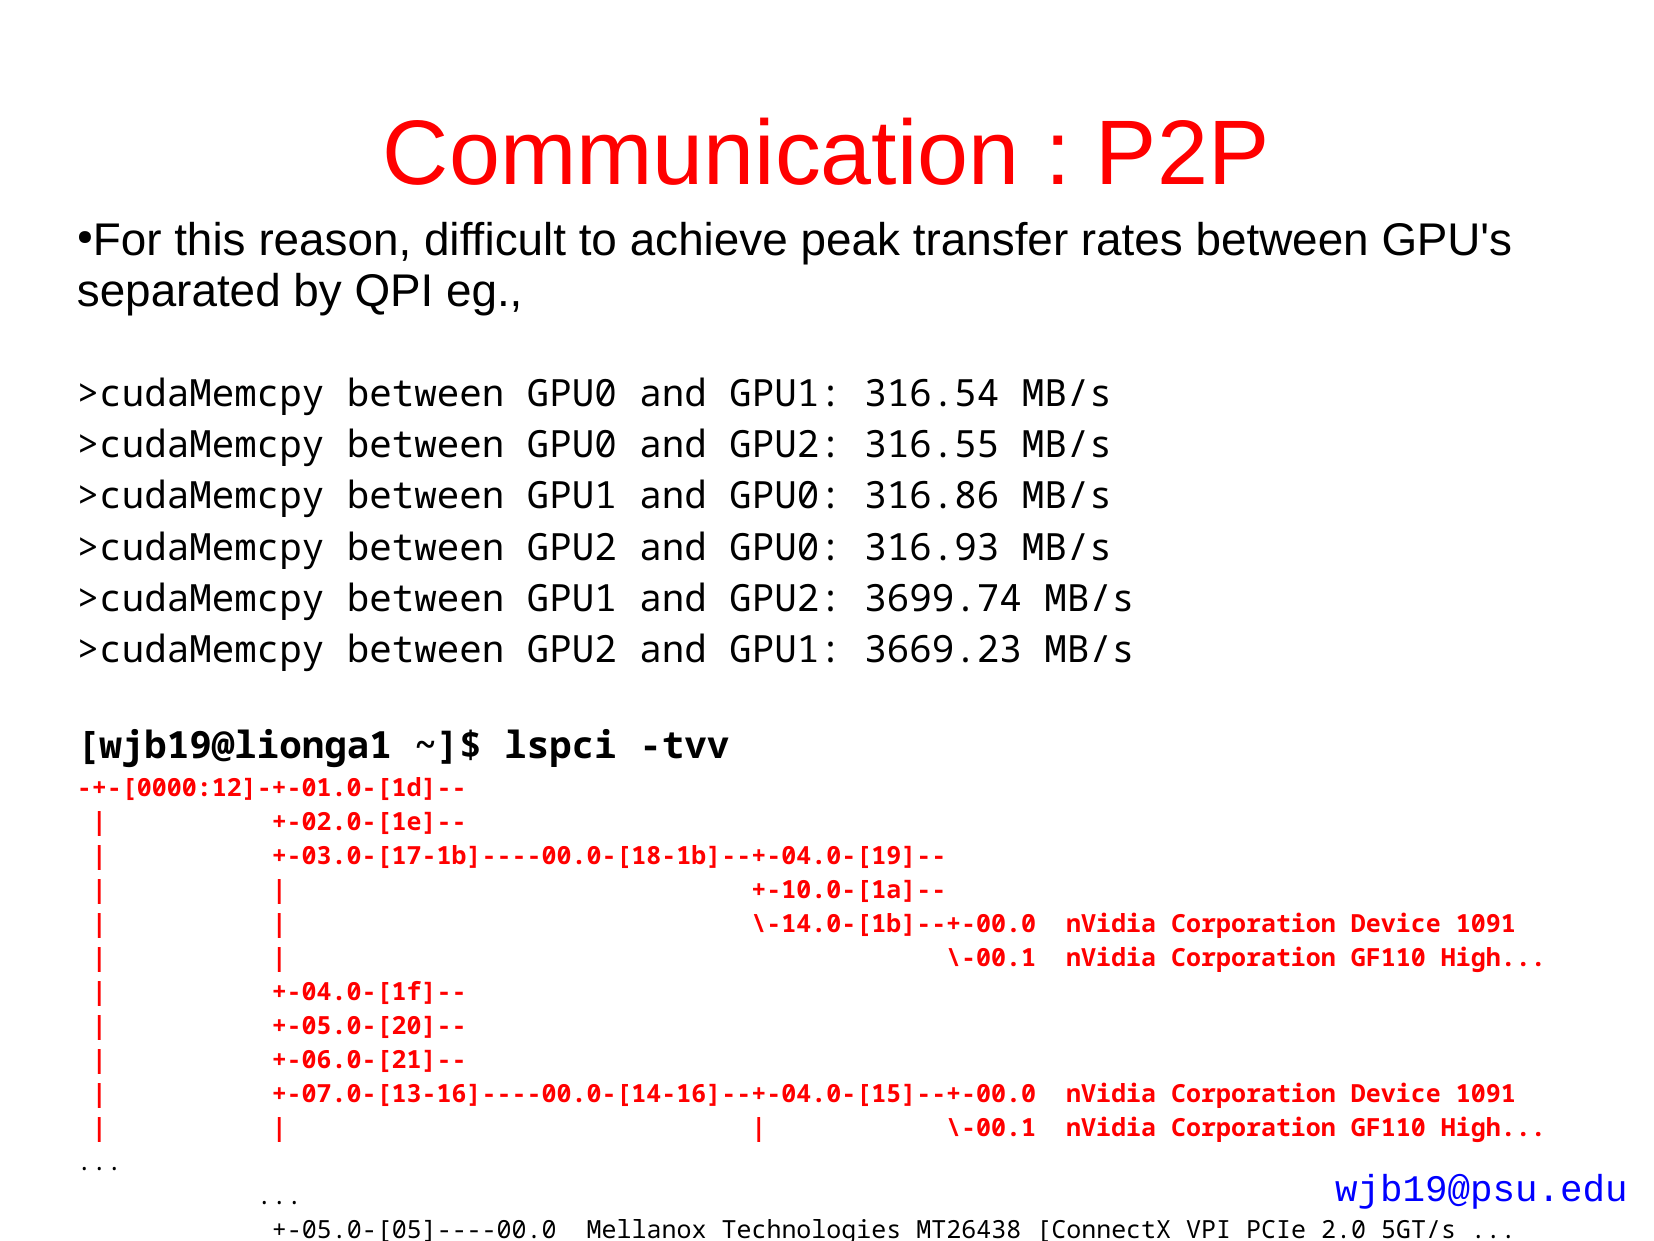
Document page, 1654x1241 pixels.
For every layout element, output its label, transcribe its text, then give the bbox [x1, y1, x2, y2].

text_box wjb19@psu.edu [1320, 1162, 1643, 1220]
title Communication : P2P [82, 49, 1571, 257]
subtitle For this reason, difficult to achieve peak transfer rates between GPU's separated by QPI eg., >cudaMemcpy between GPU0 and GPU1: 316.54 MB/s >cudaMemcpy between GPU0 and GPU2: 316.55 MB/s >cudaMemcpy between GPU1 and GPU0: 316.86 MB/s >cudaMemcpy between GPU2 and GPU0: 316.93 MB/s >cudaMemcpy between GPU1 and GPU2: 3699.74 MB/s >cudaMemcpy between GPU2 and GPU1: 3669.23 MB/s [wjb19@lionga1 ~]$ lspci -tvv -+-[0000:12]-+-01.0-[1d]-- | +-02.0-[1e]-- | +-03.0-[17-1b]----00.0-[18-1b]--+-04.0-[19]-- | | +-10.0-[1a]-- | | \-14.0-[1b]--+-00.0 nVidia Corporation Device 1091 | | \-00.1 nVidia Corporation GF110 High... | +-04.0-[1f]-- | +-05.0-[20]-- | +-06.0-[21]-- | +-07.0-[13-16]----00.0-[14-16]--+-04.0-[15]--+-00.0 nVidia Corporation Device 1091 | | | \-00.1 nVidia Corporation GF110 High... ... ... +-05.0-[05]----00.0 Mellanox Technologies MT26438 [ConnectX VPI PCIe 2.0 5GT/s ... +-06.0-[0e]-- +-07.0-[06-0a]----00.0-[07-0a]--+-04.0-[08]--+-00.0 nVidia Corporation Device 1091 | | \-00.1 nVidia Corporation GF110 High... | +-10.0-[09]-- | \-14.0-[0a]-- [76, 213, 1565, 1241]
